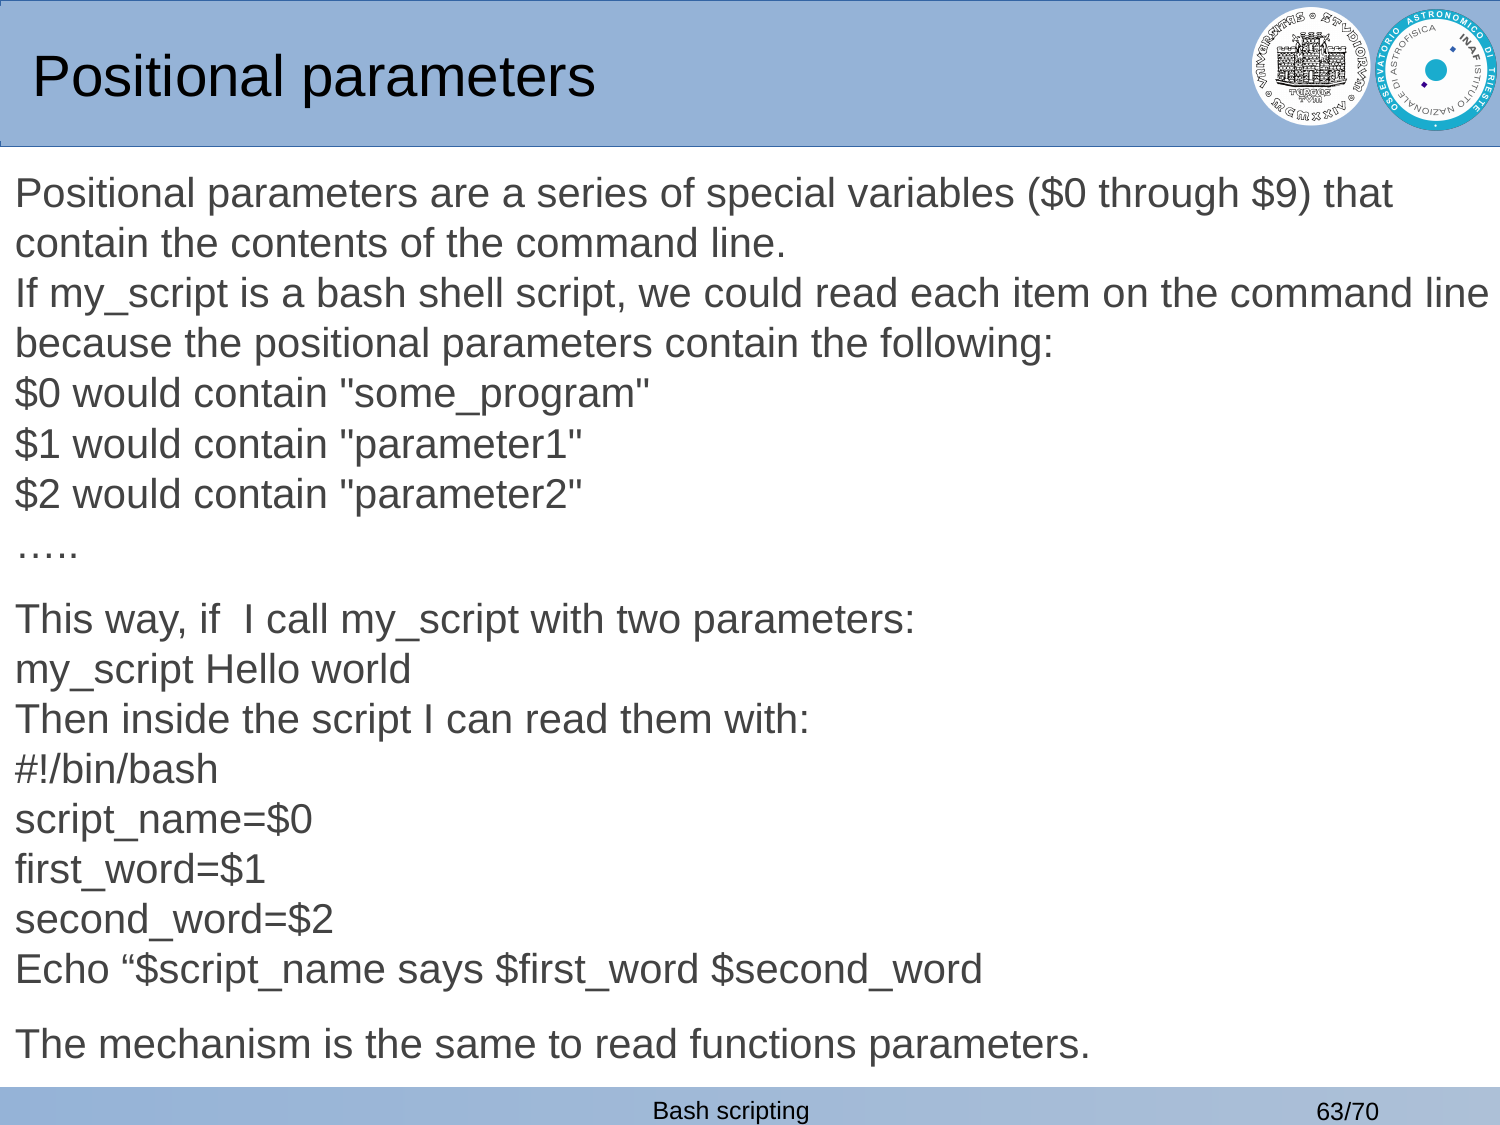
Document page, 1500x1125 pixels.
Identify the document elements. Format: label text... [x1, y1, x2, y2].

picture [1252, 0, 1500, 156]
list Positional parameters are a series of special variables ($0 through $9) that contain the contents of the command line. If my_script is a bash shell script, we could read each item on the command line because the positional parameters contain the following: $0 would contain "some_program" $1 would contain "parameter1" $2 would contain "parameter2" ….. This way, if I call my_script with two parameters: my_script Hello world Then inside the script I can read them with: #!/bin/bash script_name=$0 first_word=$1 second_word=$2 Echo “$script_name says $first_word $second_word The mechanism is the same to read functions parameters. [0, 158, 1500, 1104]
text_box Positional parameters [0, 5, 1232, 141]
